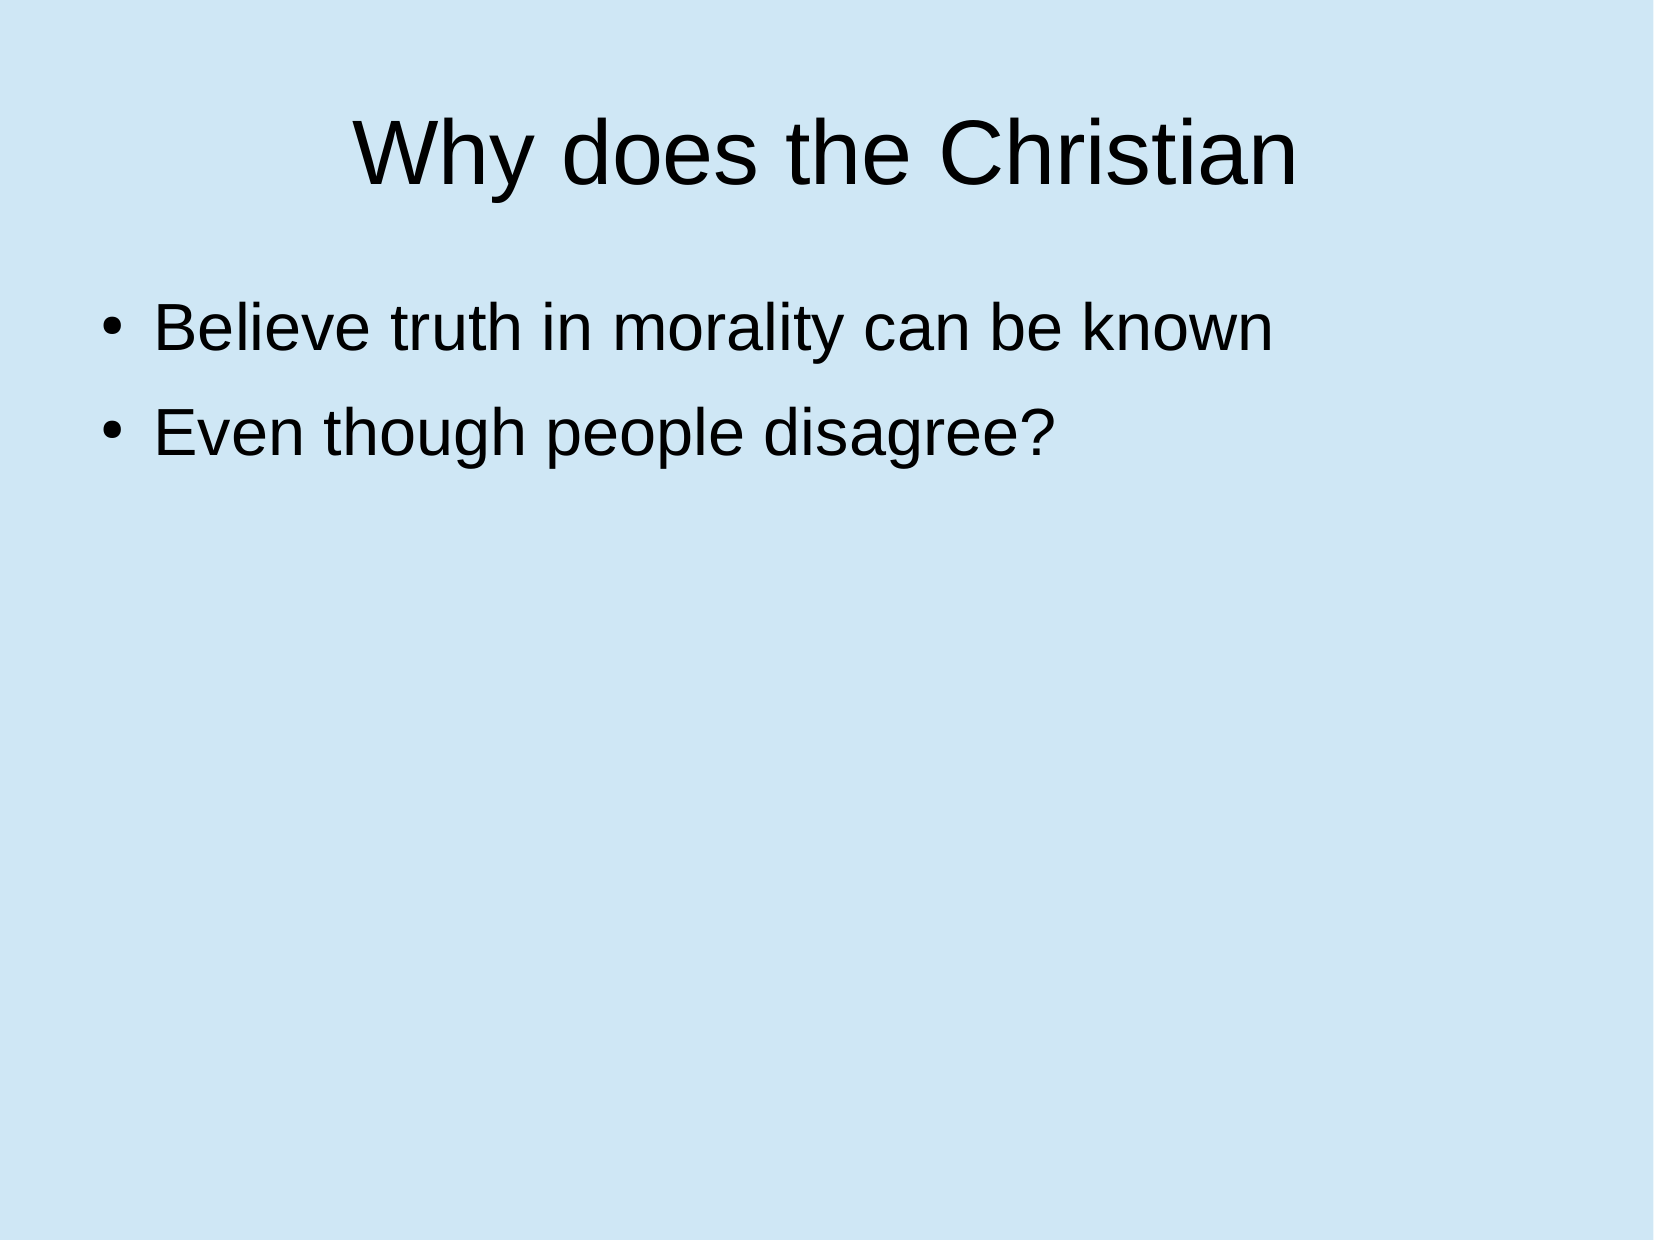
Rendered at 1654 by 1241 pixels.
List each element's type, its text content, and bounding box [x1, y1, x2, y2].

title Why does the Christian [82, 49, 1571, 257]
list Believe truth in morality can be known Even though people disagree? [82, 290, 1571, 1109]
